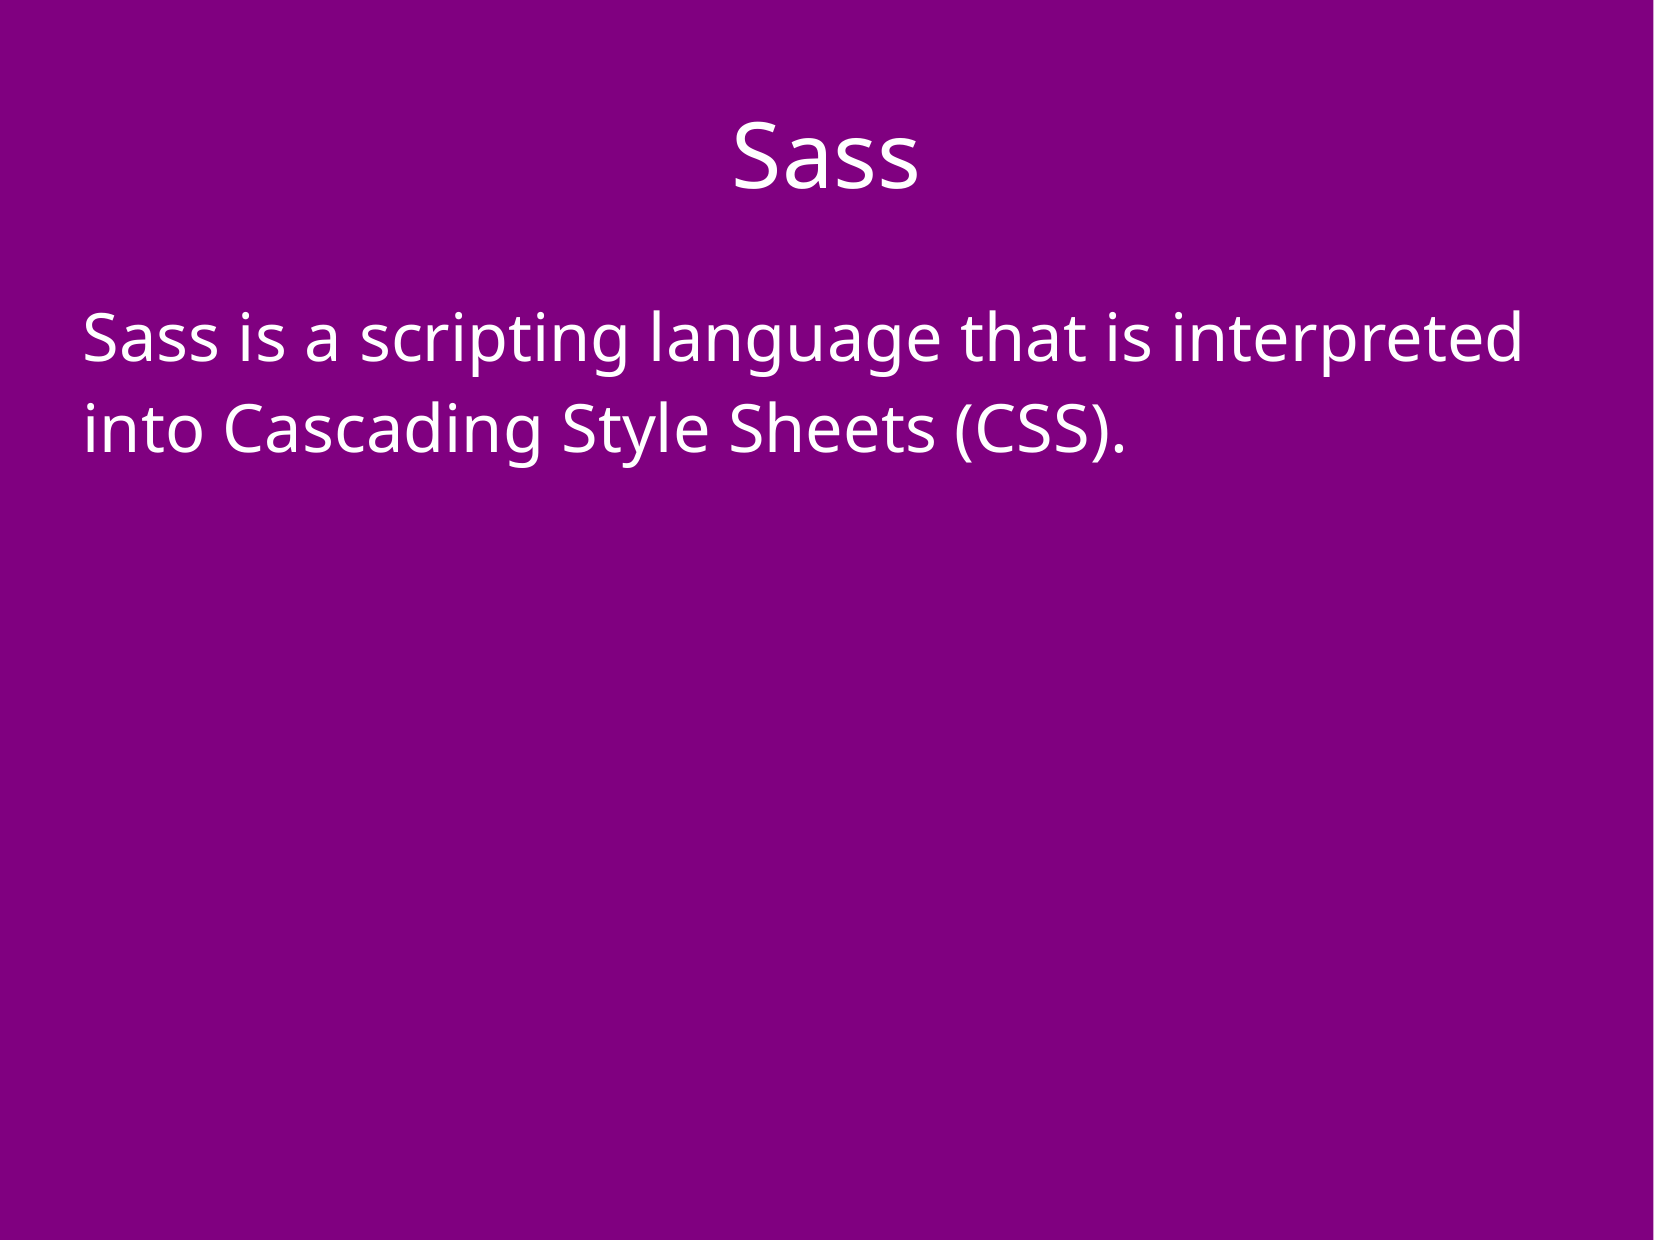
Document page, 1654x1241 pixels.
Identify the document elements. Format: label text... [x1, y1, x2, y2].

title Sass [82, 56, 1571, 250]
subtitle Sass is a scripting language that is interpreted into Cascading Style Sheets (CSS). [82, 290, 1571, 1109]
